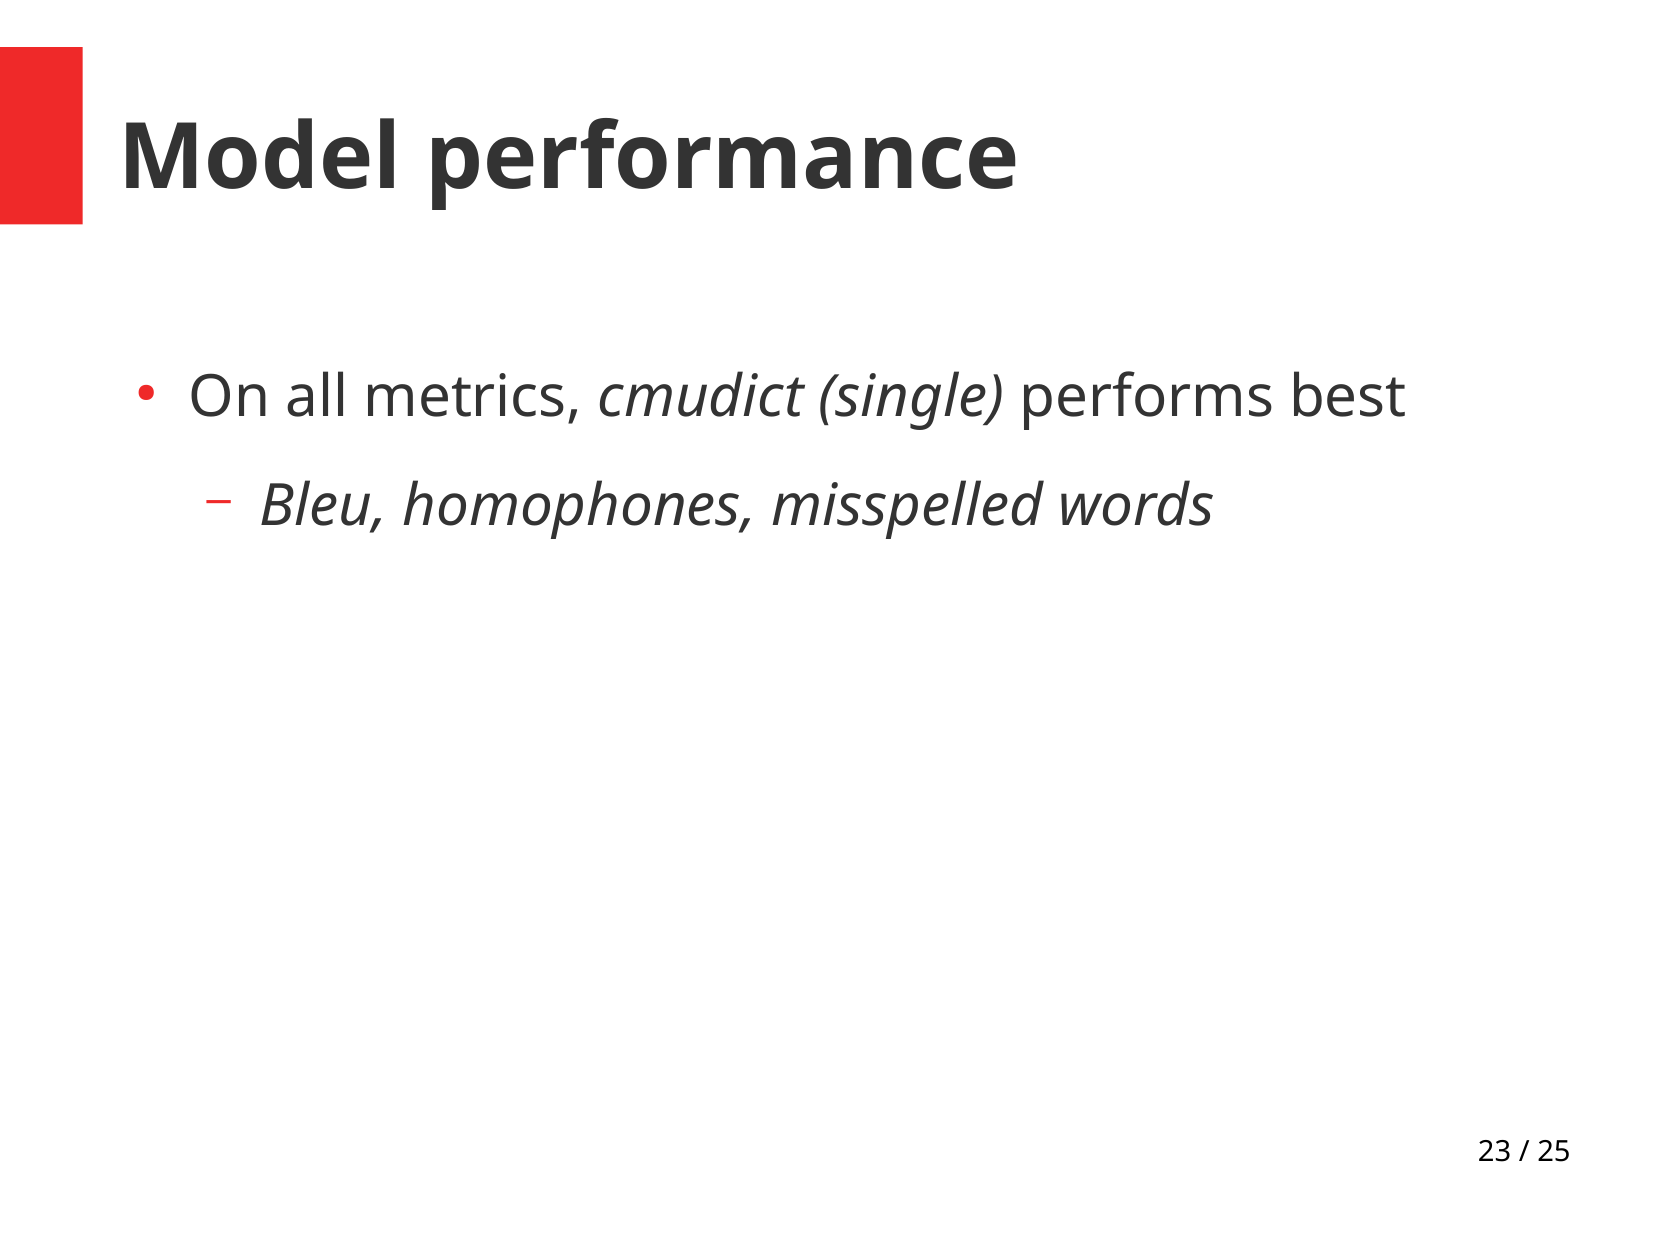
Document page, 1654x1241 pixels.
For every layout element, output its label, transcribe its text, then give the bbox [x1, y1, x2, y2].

title Model performance [118, 49, 1571, 257]
list On all metrics, cmudict (single) performs best Bleu, homophones, misspelled words [118, 354, 1536, 1074]
